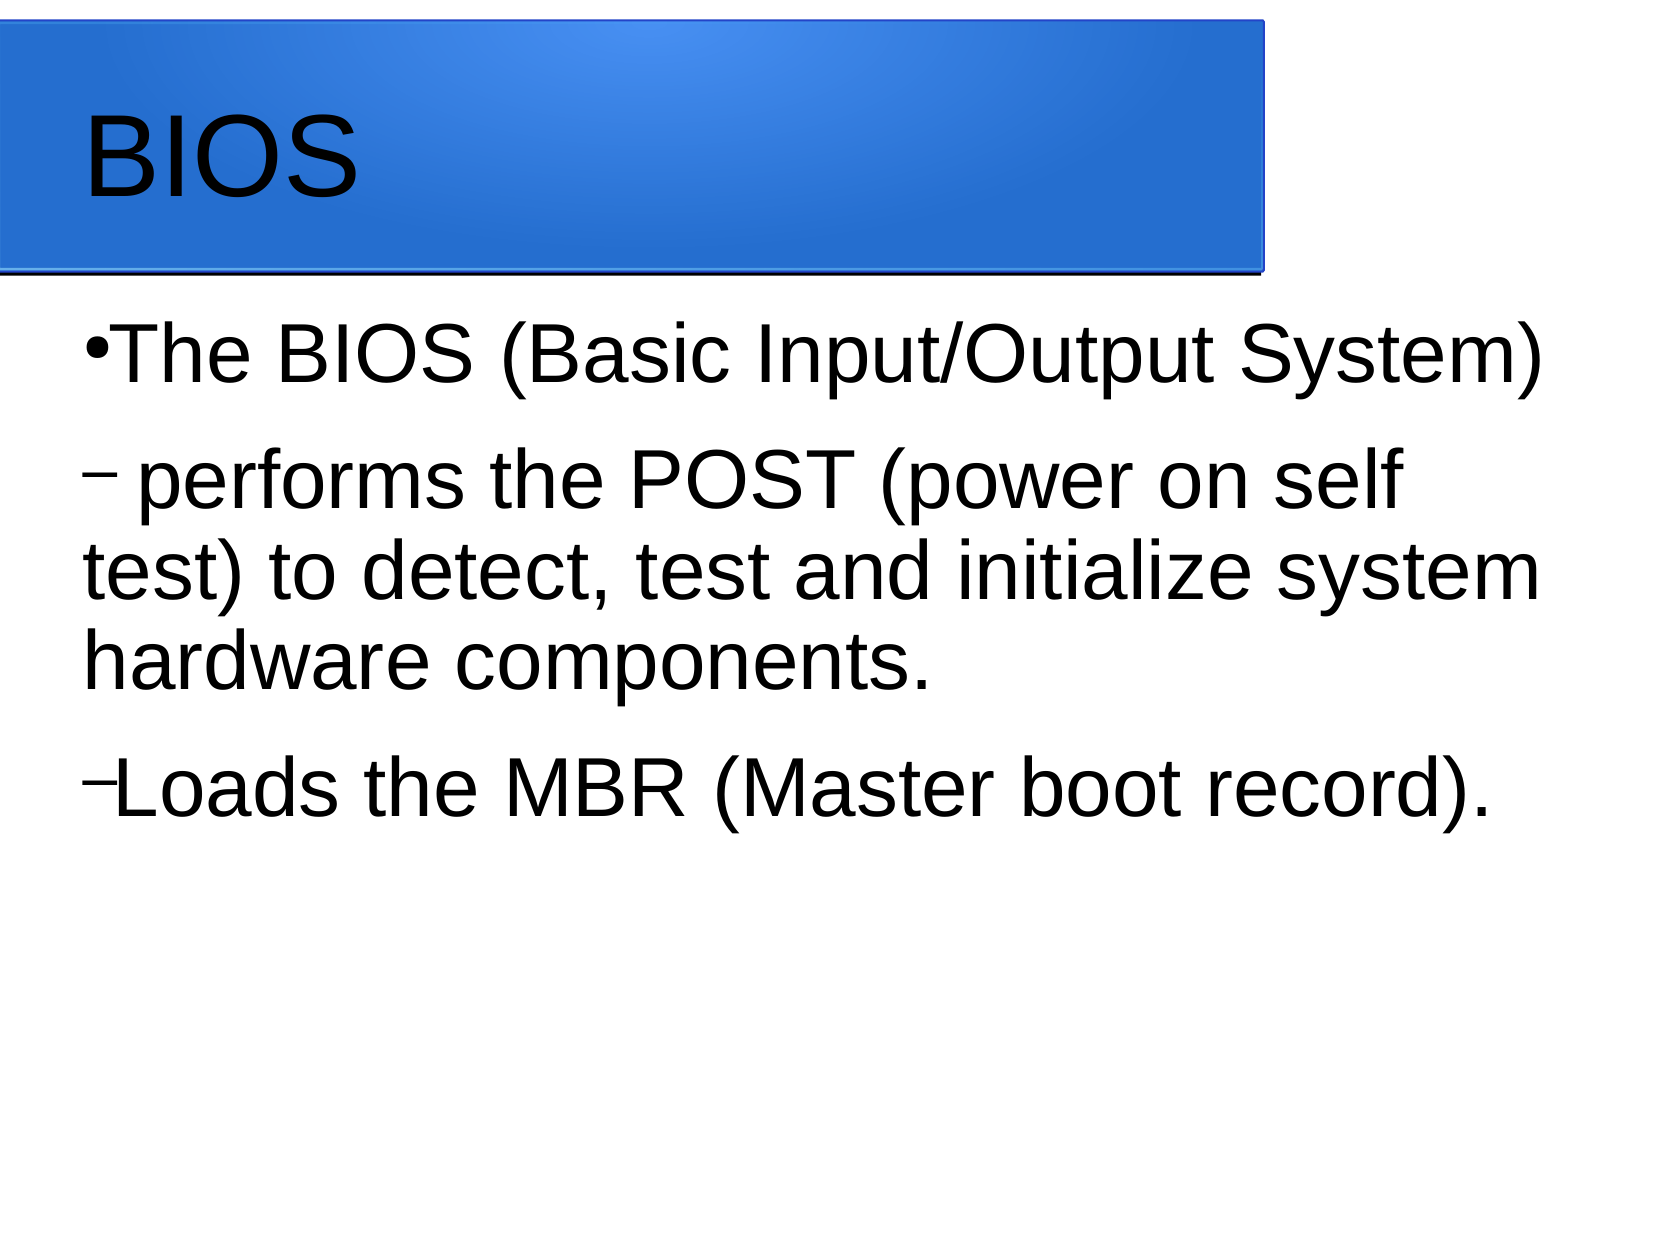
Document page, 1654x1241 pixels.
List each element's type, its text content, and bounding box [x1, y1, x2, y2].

title BIOS [82, 47, 1235, 252]
list The BIOS (Basic Input/Output System) performs the POST (power on self test) to detect, test and initialize system hardware components. Loads the MBR (Master boot record). [82, 299, 1571, 1019]
